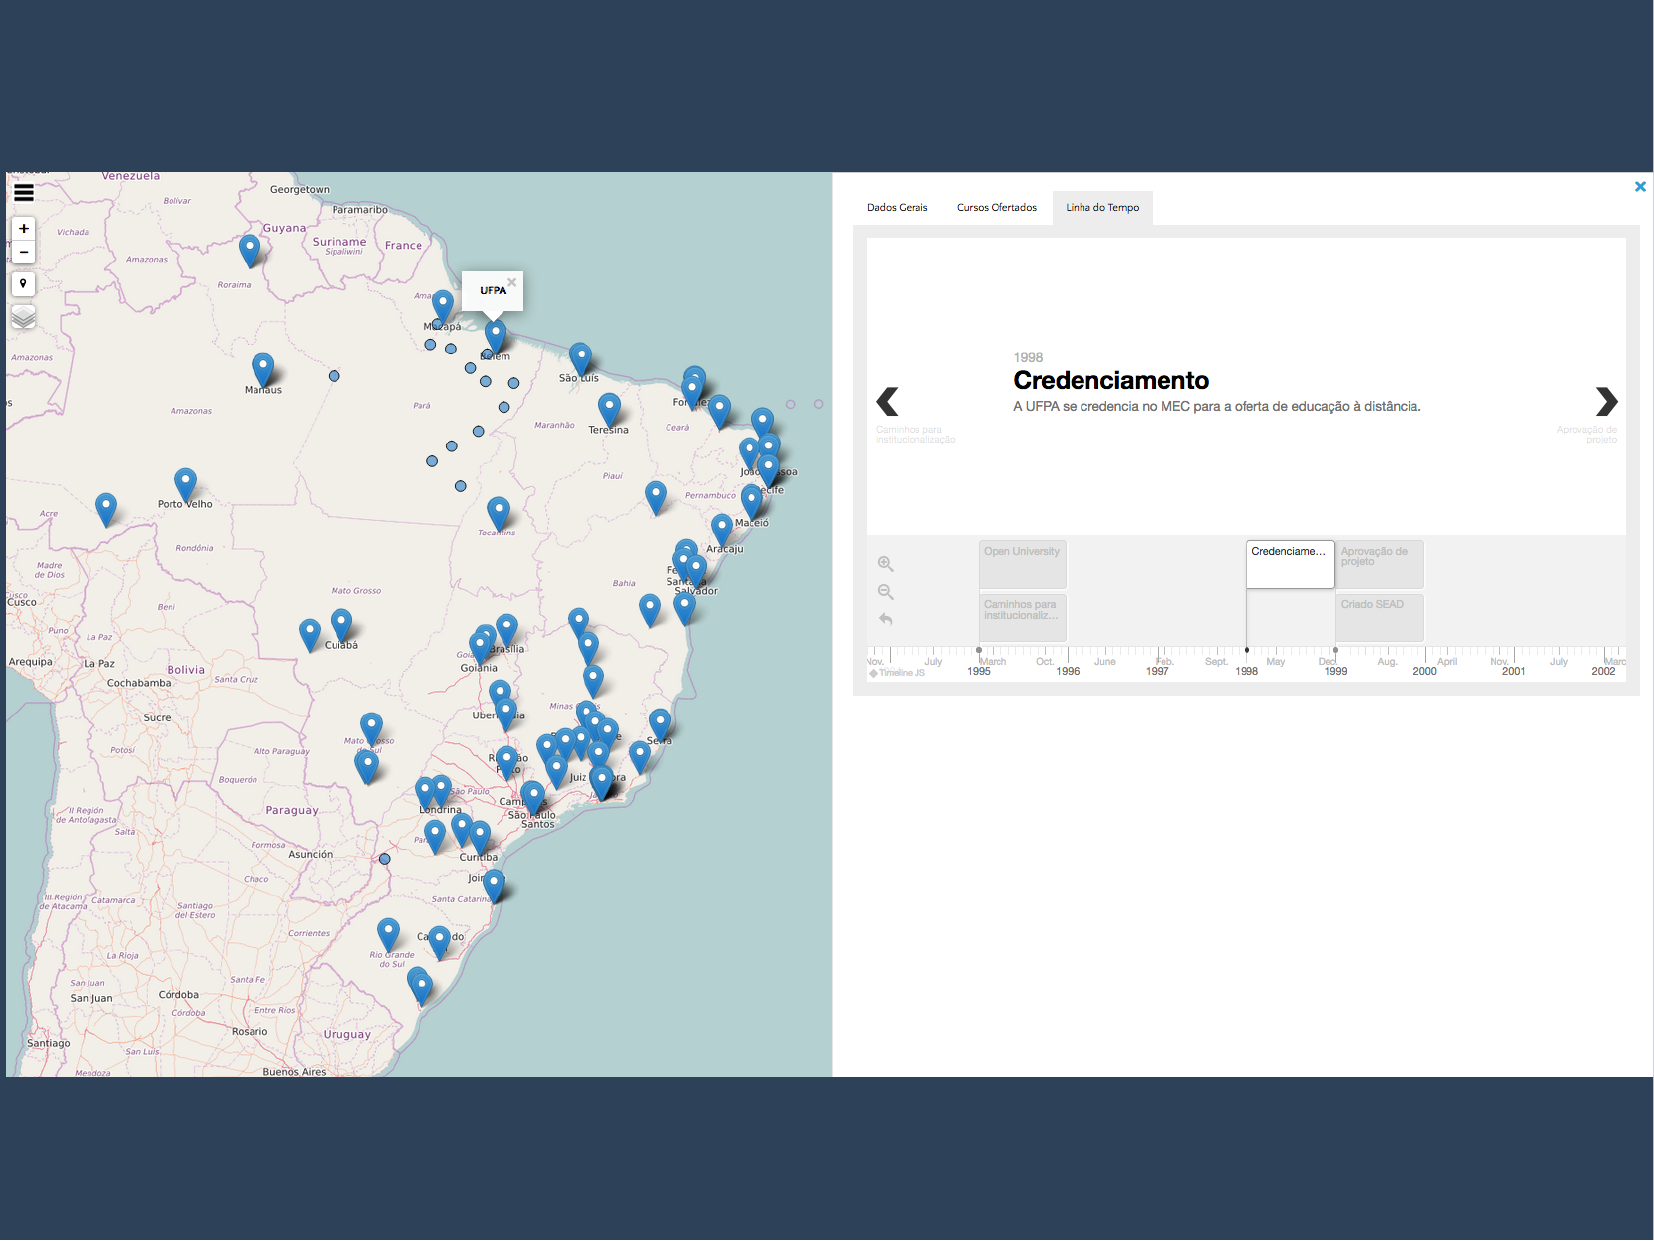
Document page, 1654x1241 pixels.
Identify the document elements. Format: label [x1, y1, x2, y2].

picture [6, 172, 1654, 1077]
